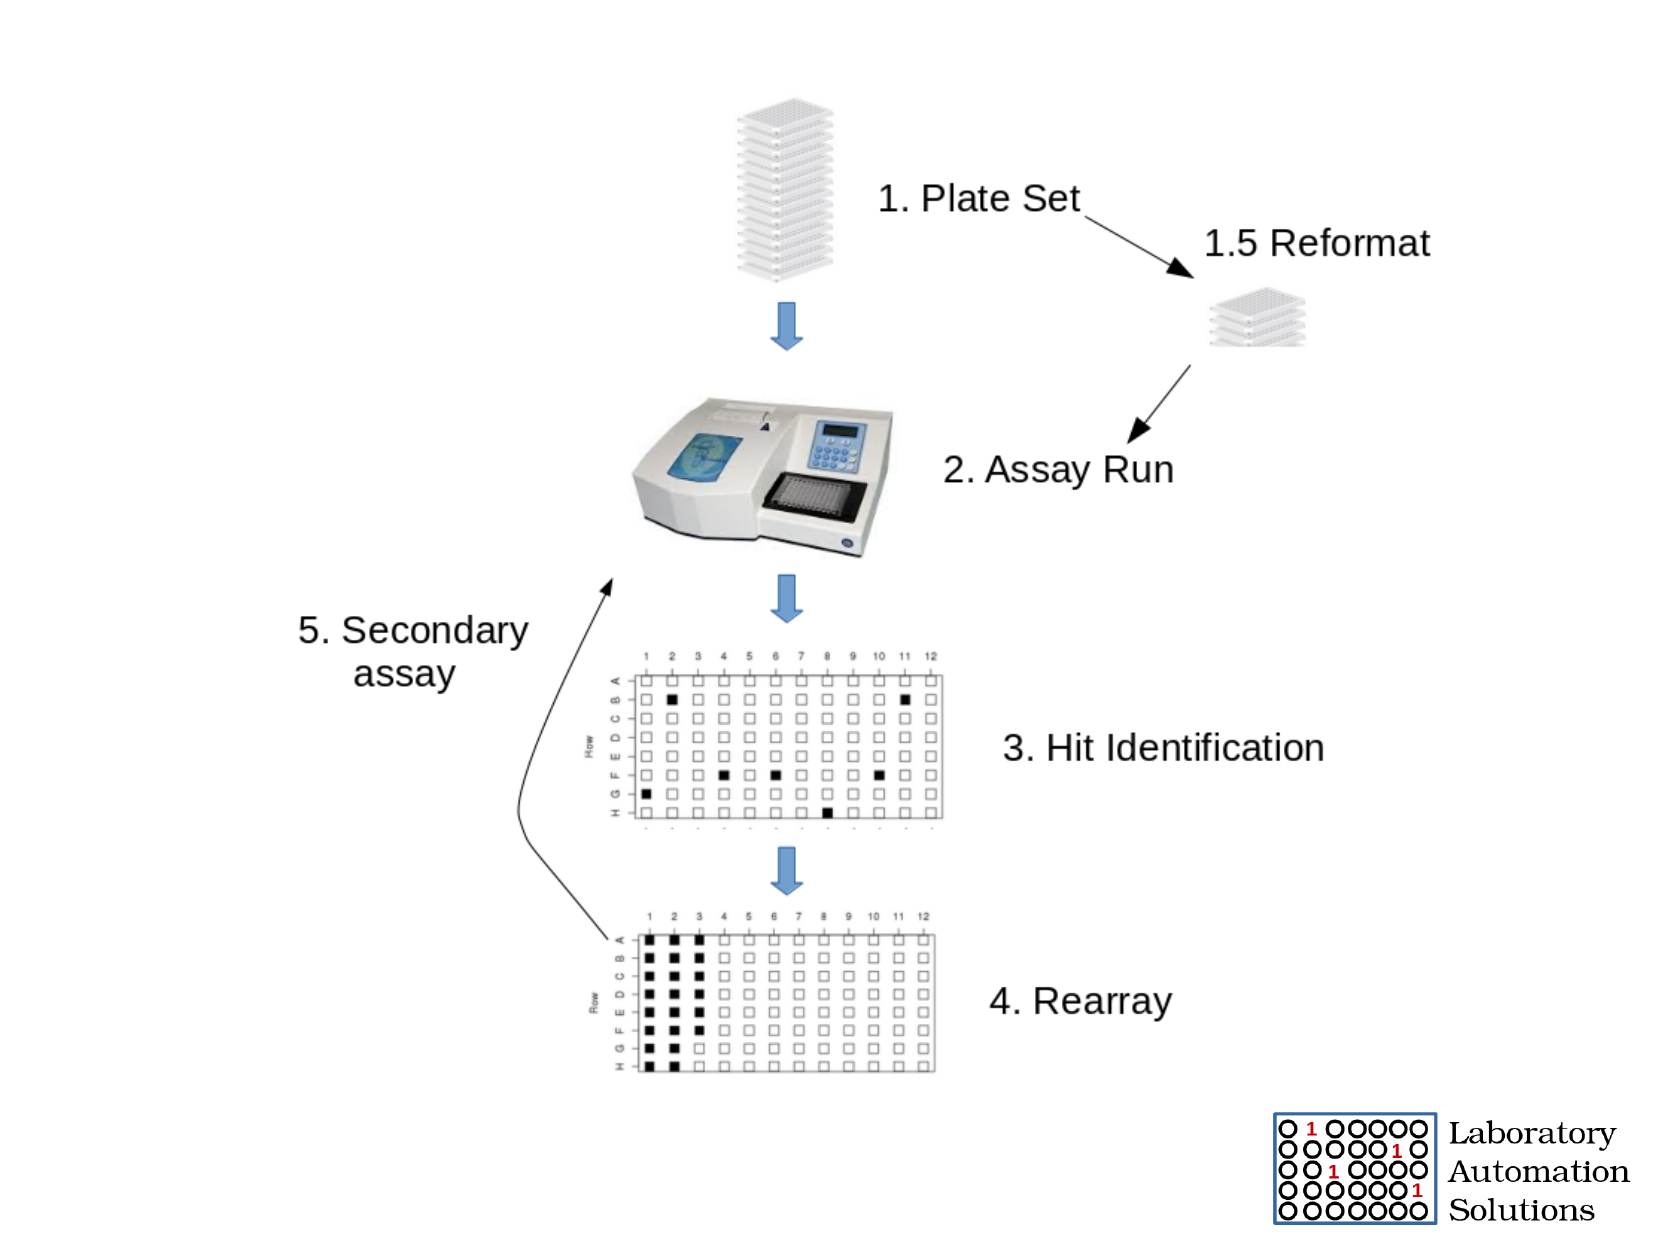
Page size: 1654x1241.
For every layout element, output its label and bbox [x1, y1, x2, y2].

picture [255, 88, 1636, 1231]
